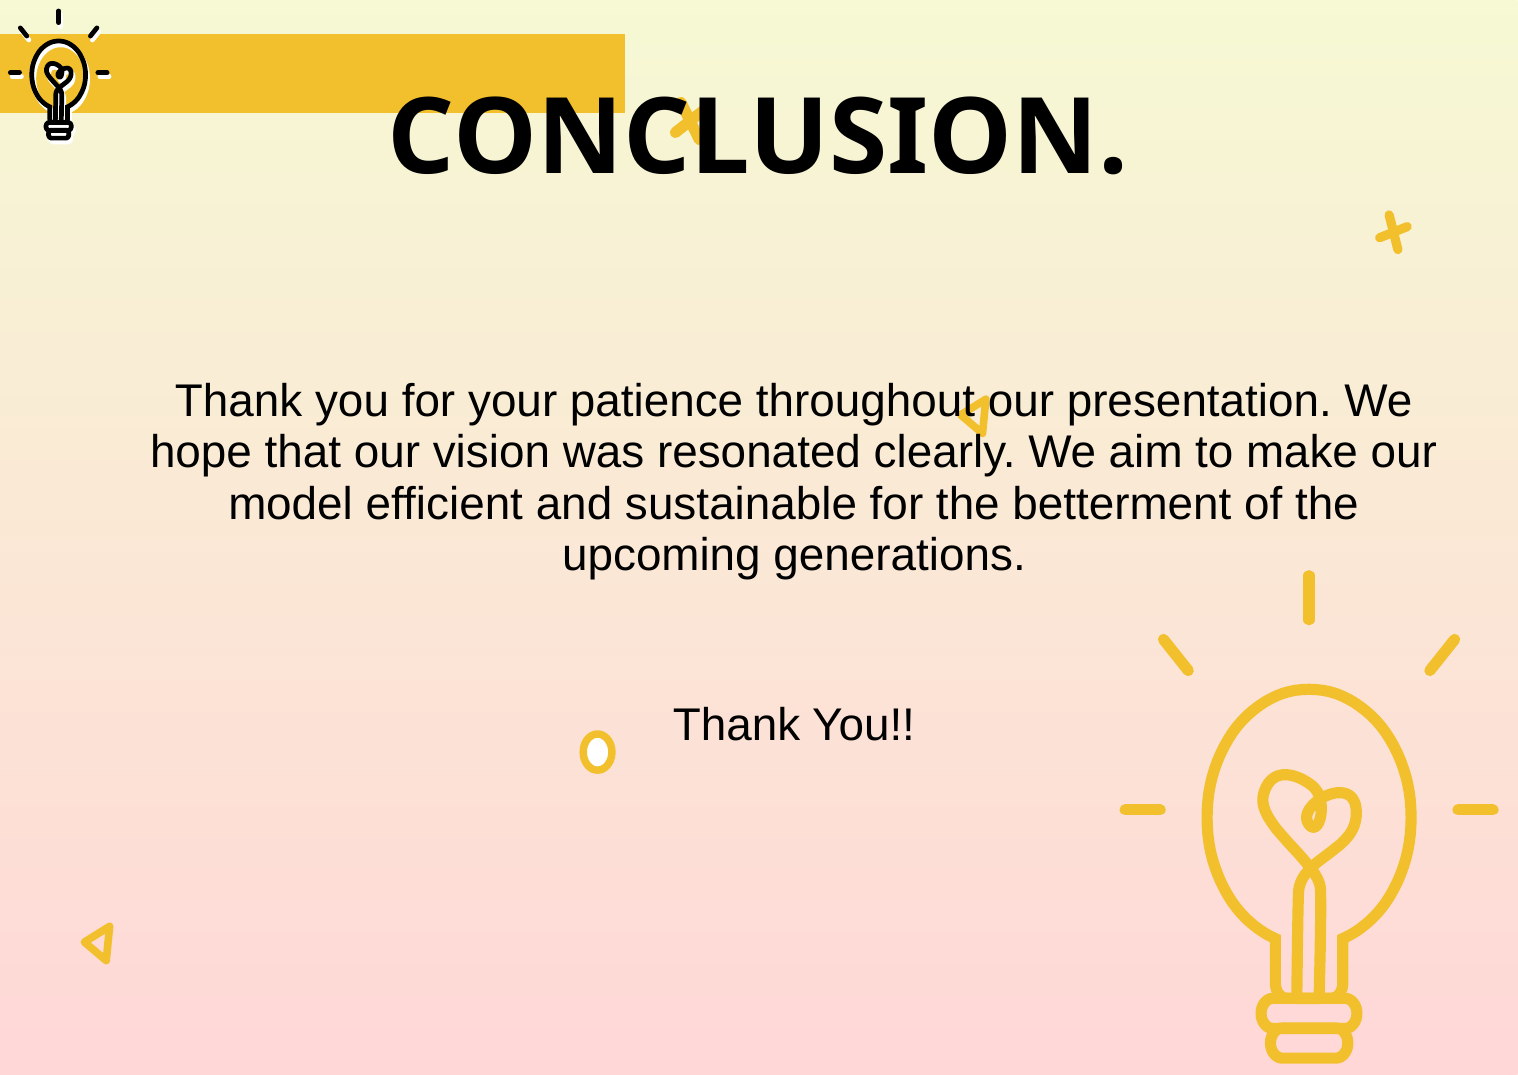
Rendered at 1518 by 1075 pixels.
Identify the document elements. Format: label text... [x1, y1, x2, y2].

list Thank you for your patience throughout our presentation. We hope that our vision was resonated clearly. We aim to make our model efficient and sustainable for the betterment of the upcoming generations. Thank You!! [75, 251, 1442, 875]
title CONCLUSION. [75, 22, 1442, 242]
